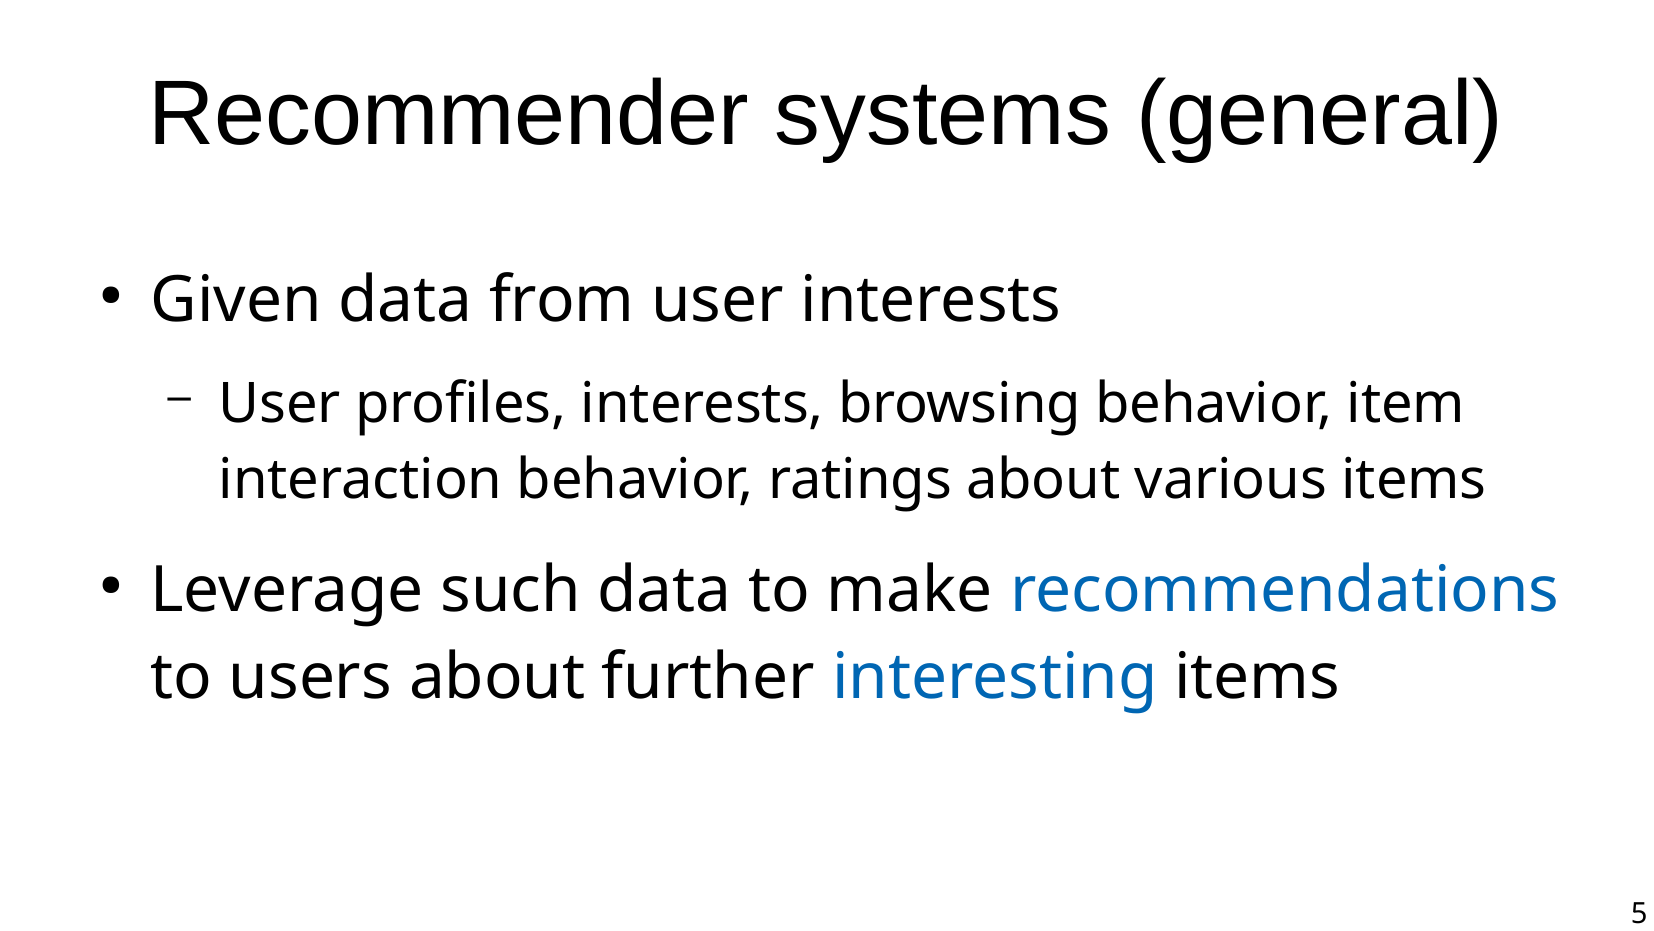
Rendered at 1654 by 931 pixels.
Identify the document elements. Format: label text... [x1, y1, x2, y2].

list Given data from user interests User profiles, interests, browsing behavior, item interaction behavior, ratings about various items Leverage such data to make recommendations to users about further interesting items [82, 253, 1571, 793]
title Recommender systems (general) [82, 1, 1571, 226]
